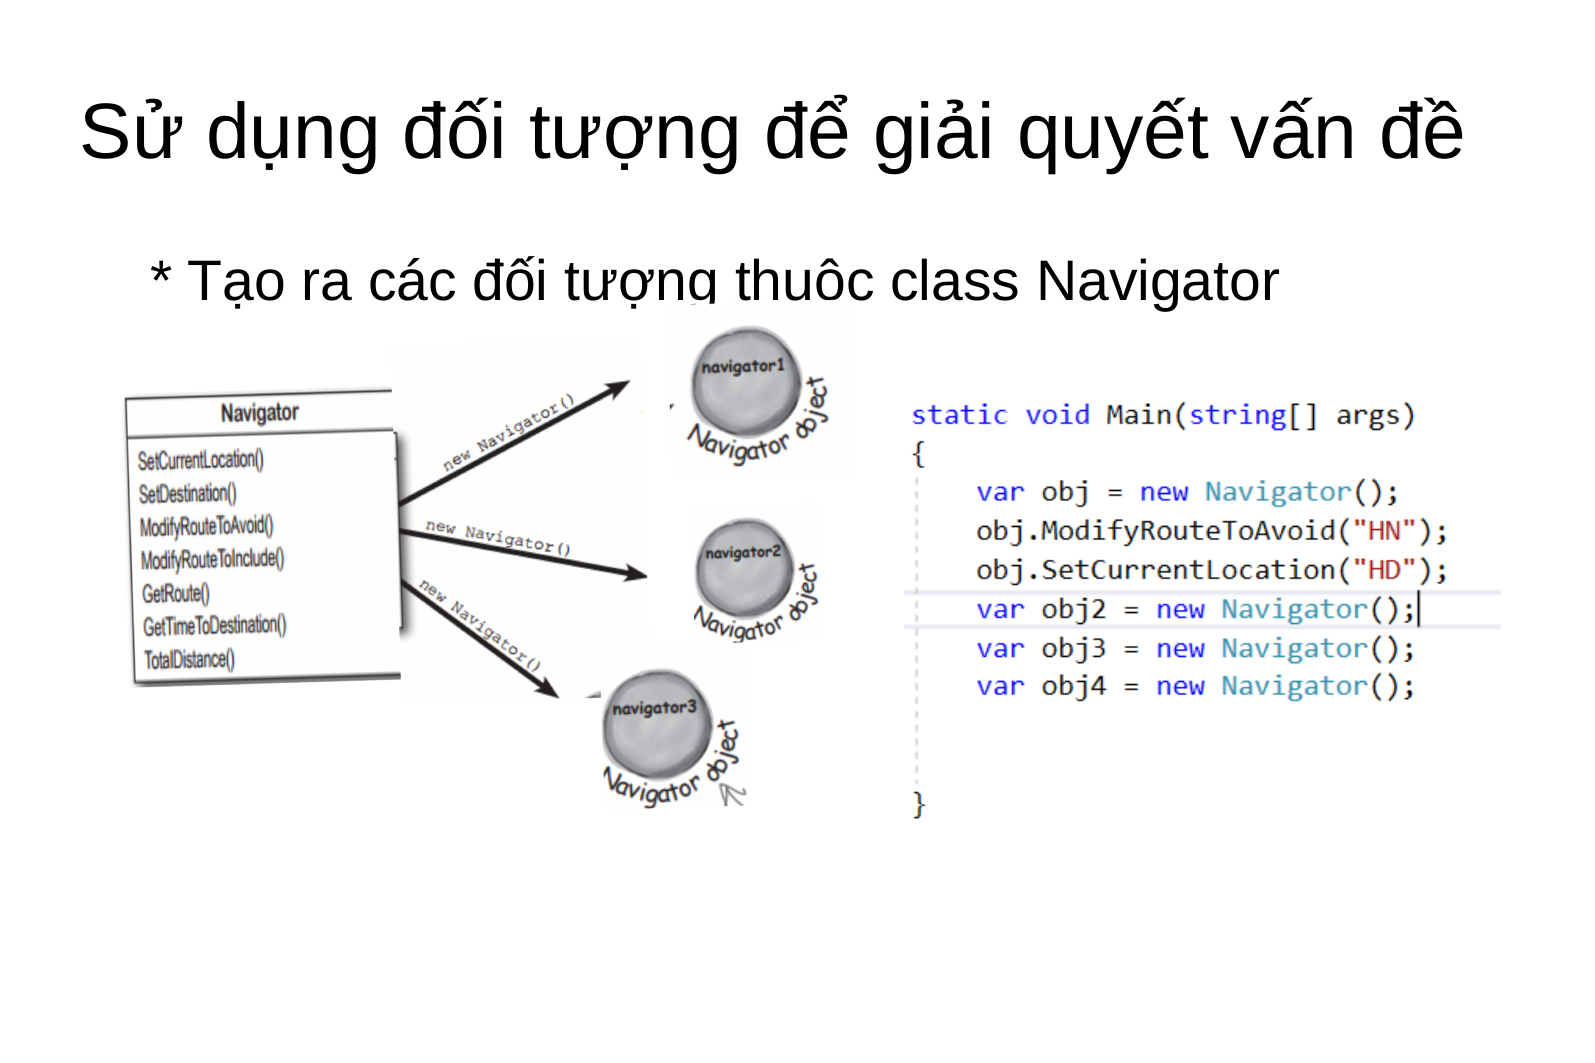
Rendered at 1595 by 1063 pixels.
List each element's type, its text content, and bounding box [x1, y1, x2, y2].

picture [666, 300, 856, 479]
list * Tạo ra các đối tượng thuộc class Navigator [79, 248, 1515, 951]
title Sử dụng đối tượng để giải quyết vấn đề [79, 42, 1515, 220]
picture [119, 337, 824, 811]
picture [904, 396, 1501, 826]
